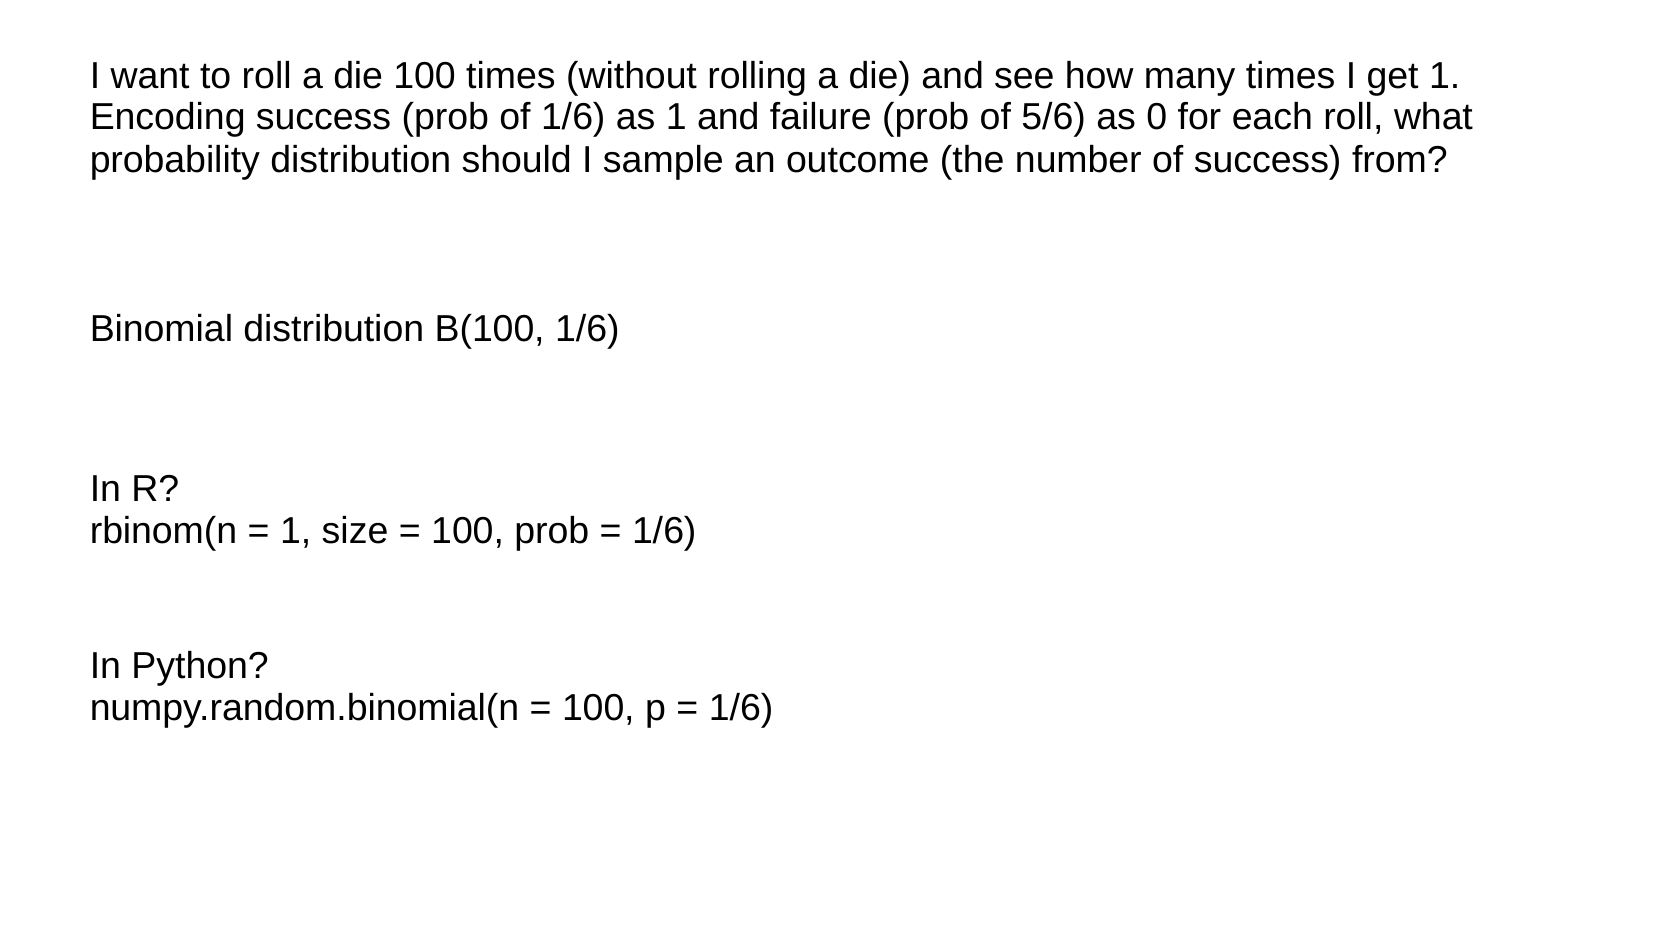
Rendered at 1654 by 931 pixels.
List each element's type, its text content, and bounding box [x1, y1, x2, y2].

text_box In R? rbinom(n = 1, size = 100, prob = 1/6) [75, 460, 1576, 559]
text_box Binomial distribution B(100, 1/6) [75, 300, 1276, 357]
text_box I want to roll a die 100 times (without rolling a die) and see how many times I get 1. Encoding success (prob of 1/6) as 1 and failure (prob of 5/6) as 0 for each roll, what probability distribution should I sample an outcome (the number of success) from? [75, 46, 1576, 188]
text_box In Python? numpy.random.binomial(n = 100, p = 1/6) [75, 637, 1576, 737]
